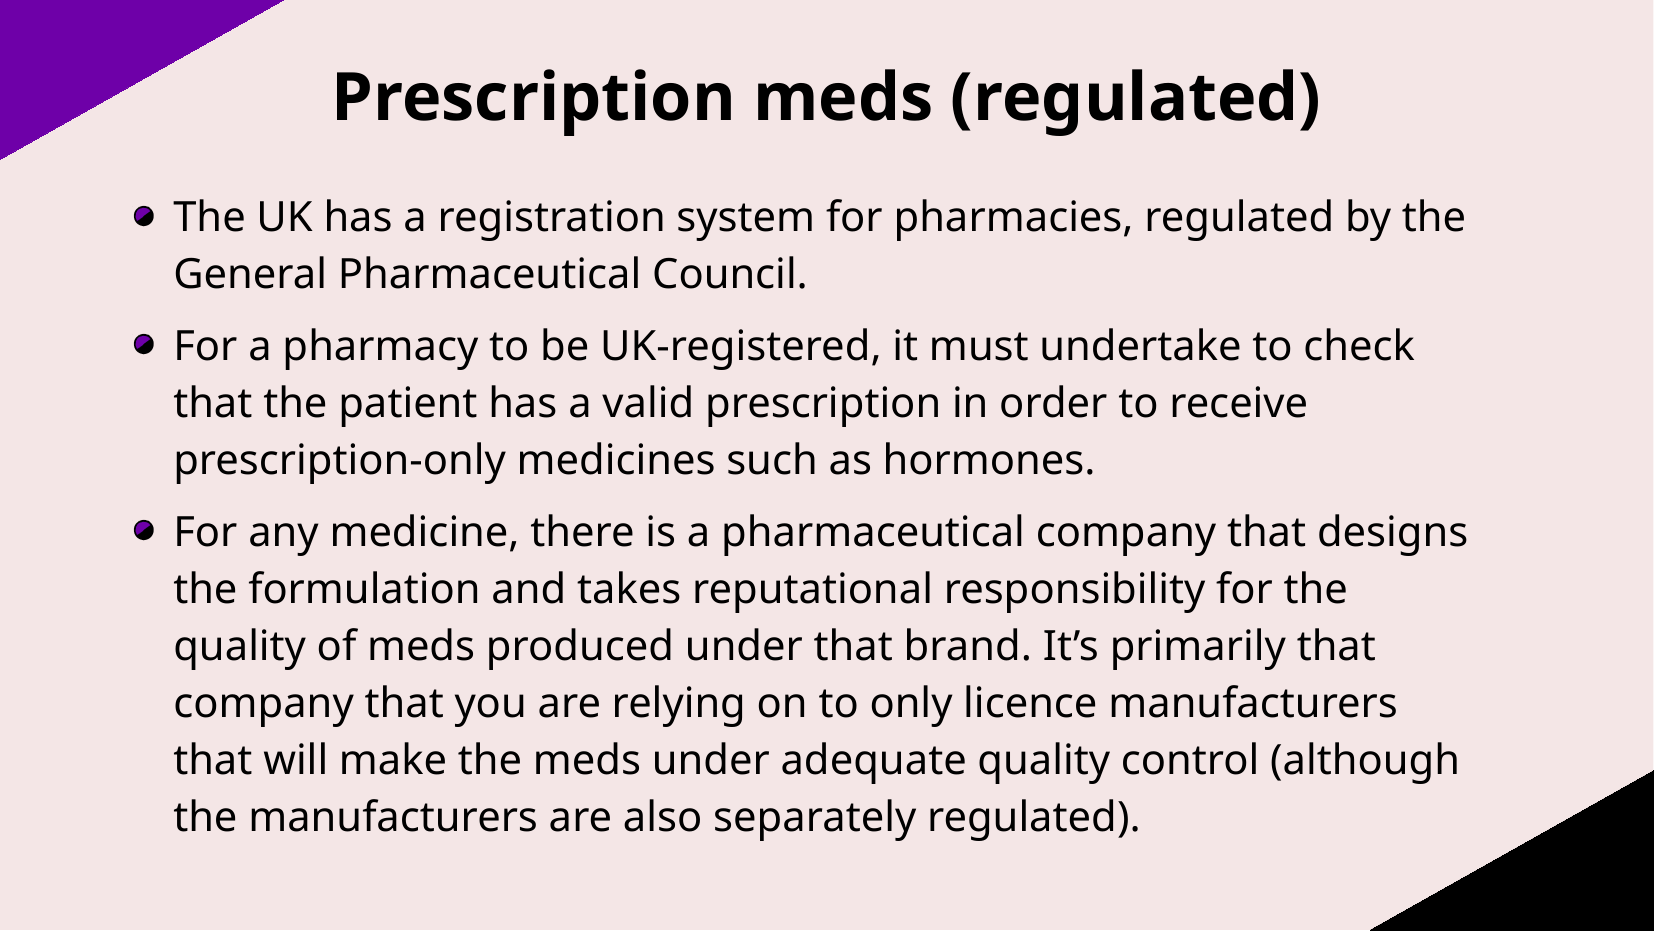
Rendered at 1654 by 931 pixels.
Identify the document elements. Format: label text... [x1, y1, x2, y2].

text_box [1370, 770, 1654, 931]
subtitle The UK has a registration system for pharmacies, regulated by the General Pharmaceutical Council. For a pharmacy to be UK-registered, it must undertake to check that the patient has a valid prescription in order to receive prescription-only medicines such as hormones. For any medicine, there is a pharmaceutical company that designs the formulation and takes reputational responsibility for the quality of meds produced under that brand. It’s primarily that company that you are relying on to only licence manufacturers that will make the meds under adequate quality control (although the manufacturers are also separately regulated). [132, 140, 1487, 890]
title Prescription meds (regulated) [82, 35, 1571, 154]
text_box [0, 0, 284, 160]
